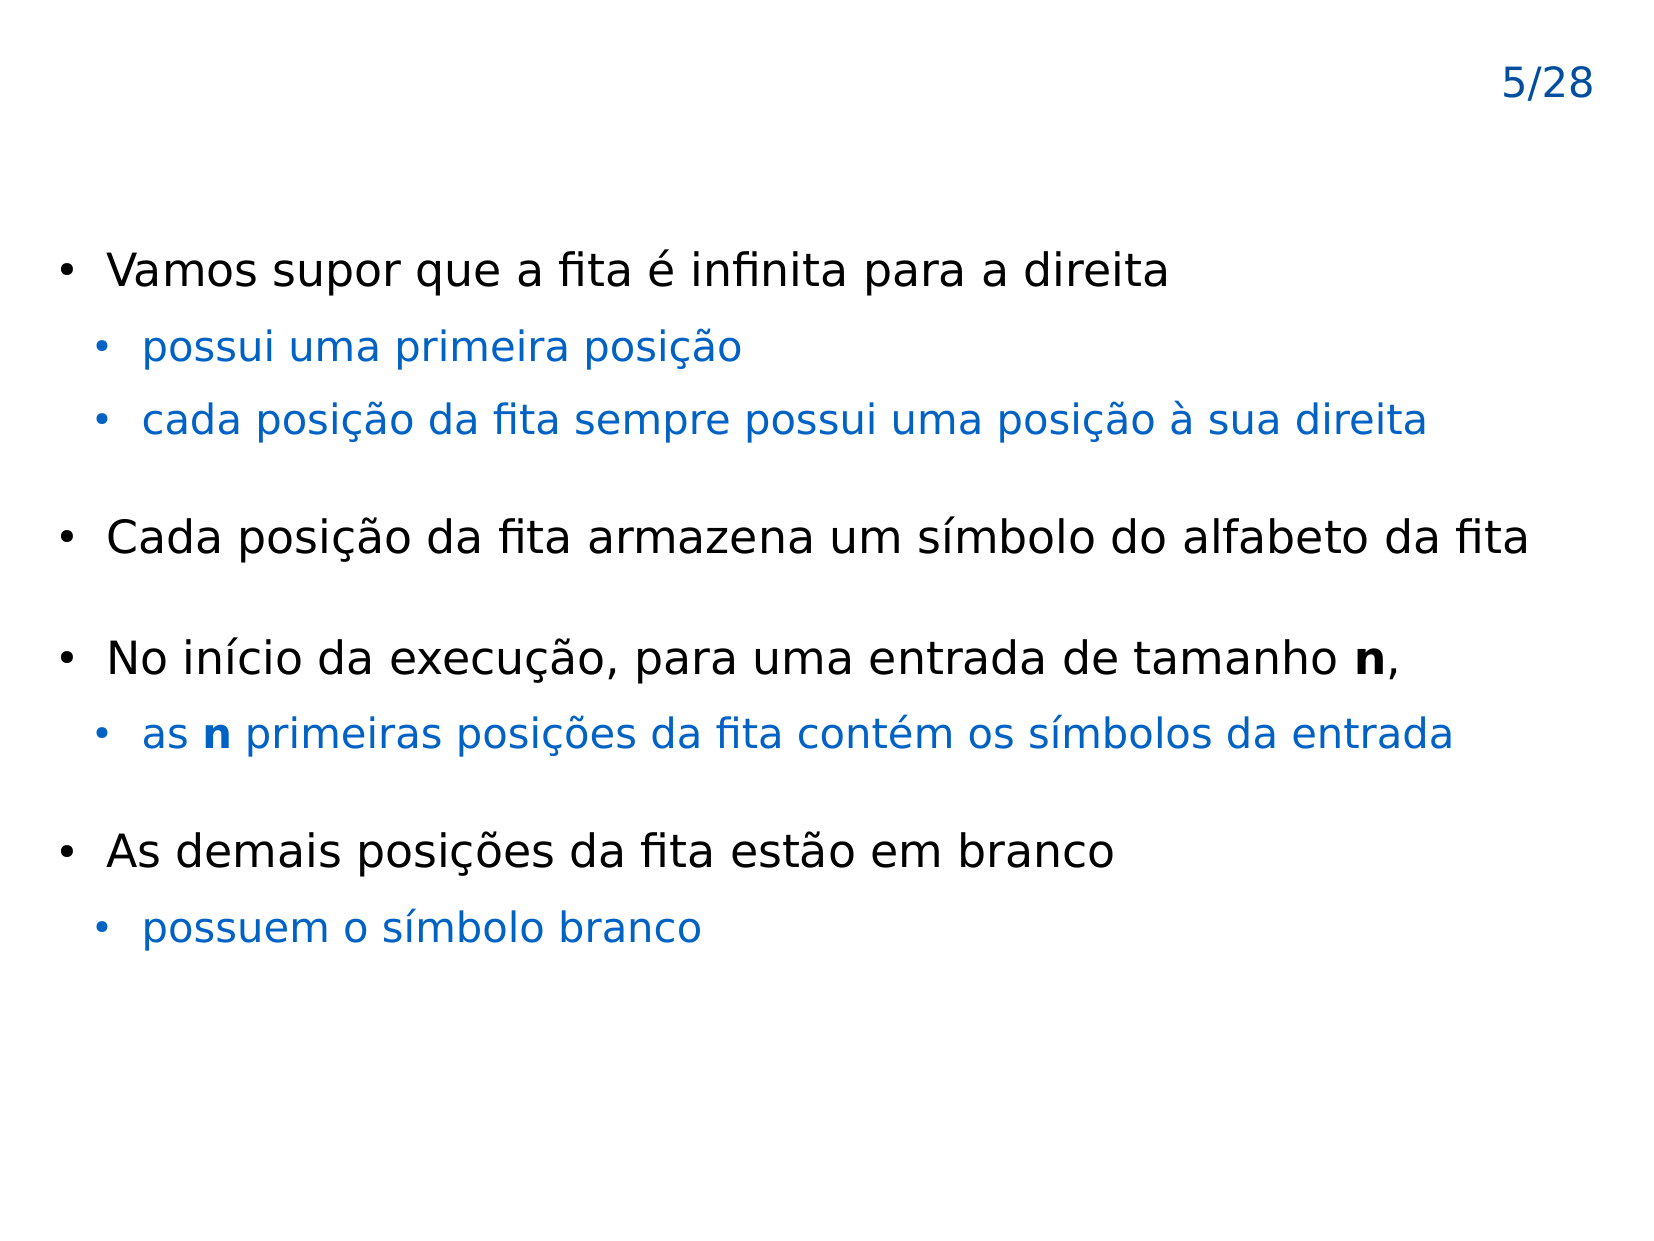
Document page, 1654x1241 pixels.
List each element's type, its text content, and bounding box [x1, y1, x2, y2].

list Vamos supor que a fita é infinita para a direita possui uma primeira posição cada posição da fita sempre possui uma posição à sua direita Cada posição da fita armazena um símbolo do alfabeto da fita No início da execução, para uma entrada de tamanho n, as n primeiras posições da fita contém os símbolos da entrada As demais posições da fita estão em branco possuem o símbolo branco [59, 236, 1595, 1182]
